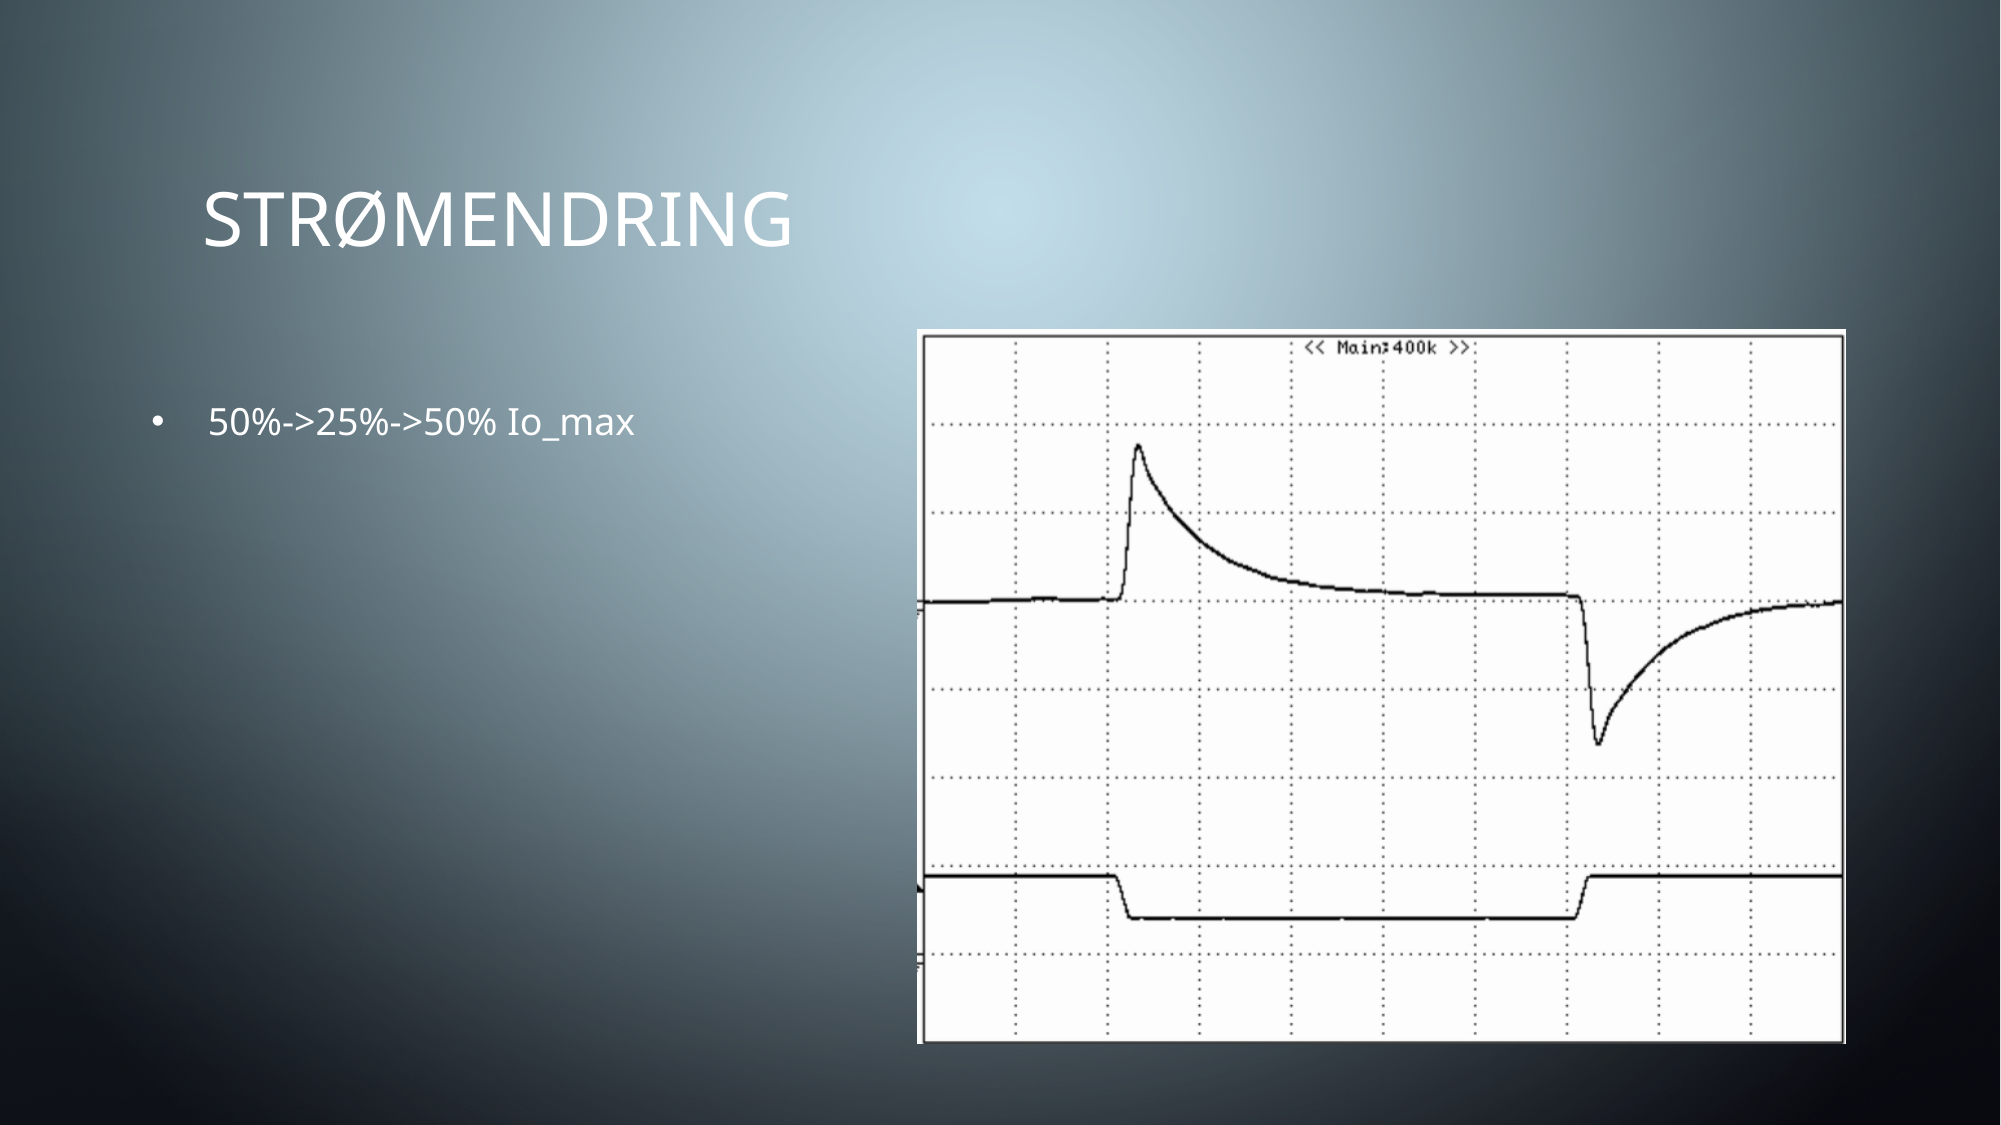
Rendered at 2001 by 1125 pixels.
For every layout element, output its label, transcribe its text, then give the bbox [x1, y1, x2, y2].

text_box 50%->25%->50% Io_max [136, 390, 752, 541]
picture [0, 0, 2001, 1125]
title Strømendring [187, 101, 1813, 344]
